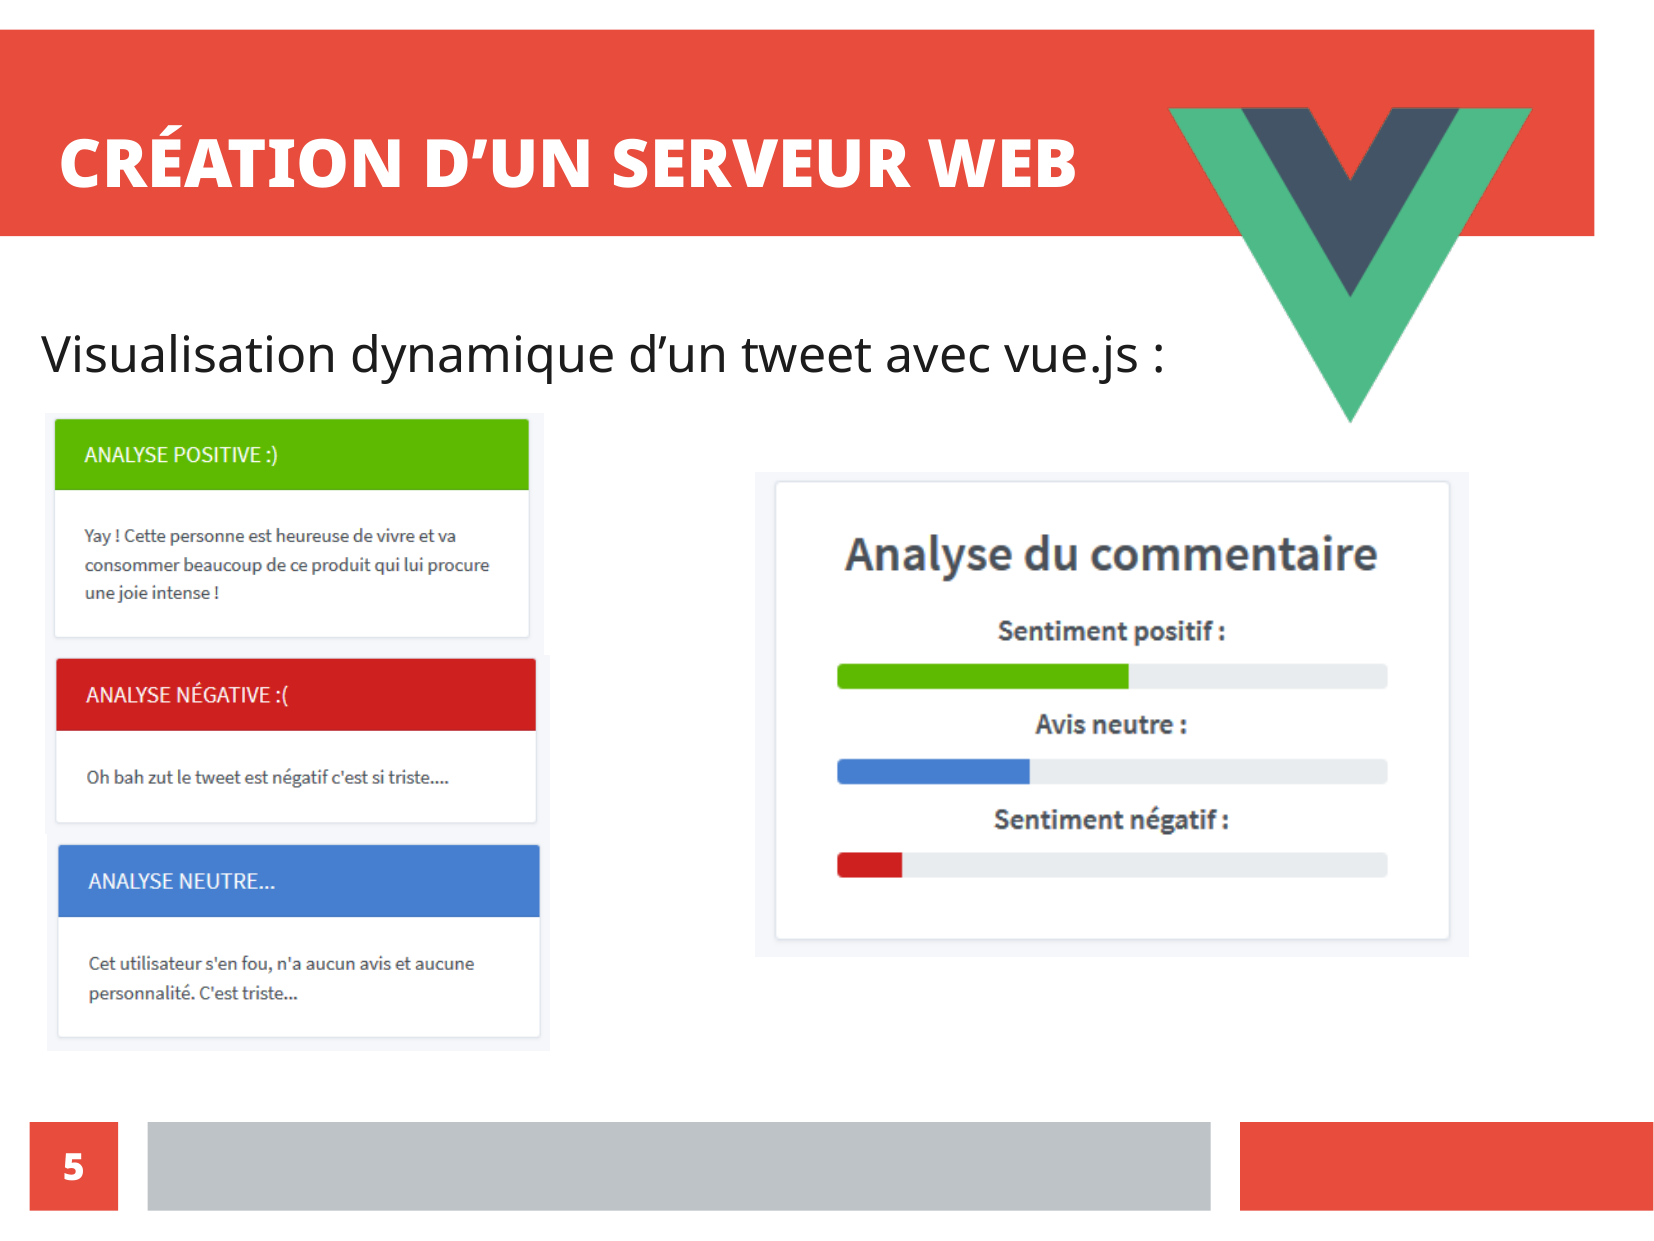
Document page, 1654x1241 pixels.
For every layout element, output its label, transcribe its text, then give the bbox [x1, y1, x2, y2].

list Visualisation dynamique d’un tweet avec vue.js : [41, 318, 1607, 1093]
picture [45, 413, 550, 1051]
title CRÉATION D’UN SERVEUR WEB [59, 59, 1062, 207]
picture [755, 0, 1619, 957]
